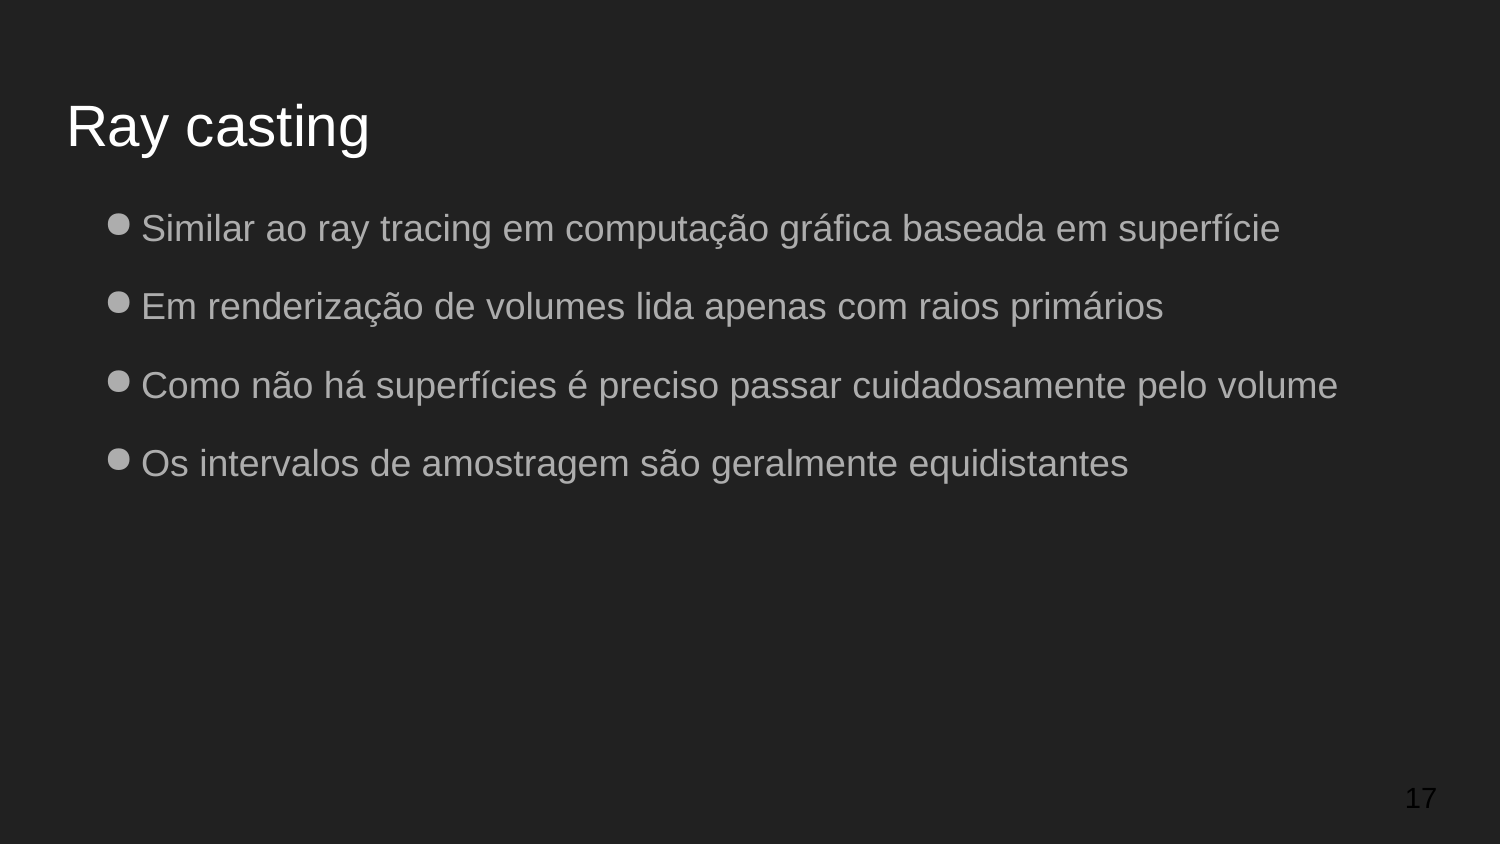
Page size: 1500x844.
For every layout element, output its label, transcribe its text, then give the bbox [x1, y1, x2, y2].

list Similar ao ray tracing em computação gráfica baseada em superfície Em renderização de volumes lida apenas com raios primários Como não há superfícies é preciso passar cuidadosamente pelo volume Os intervalos de amostragem são geralmente equidistantes [51, 189, 1449, 750]
title Ray casting [51, 72, 1449, 167]
slide_number <number> [1389, 764, 1480, 830]
